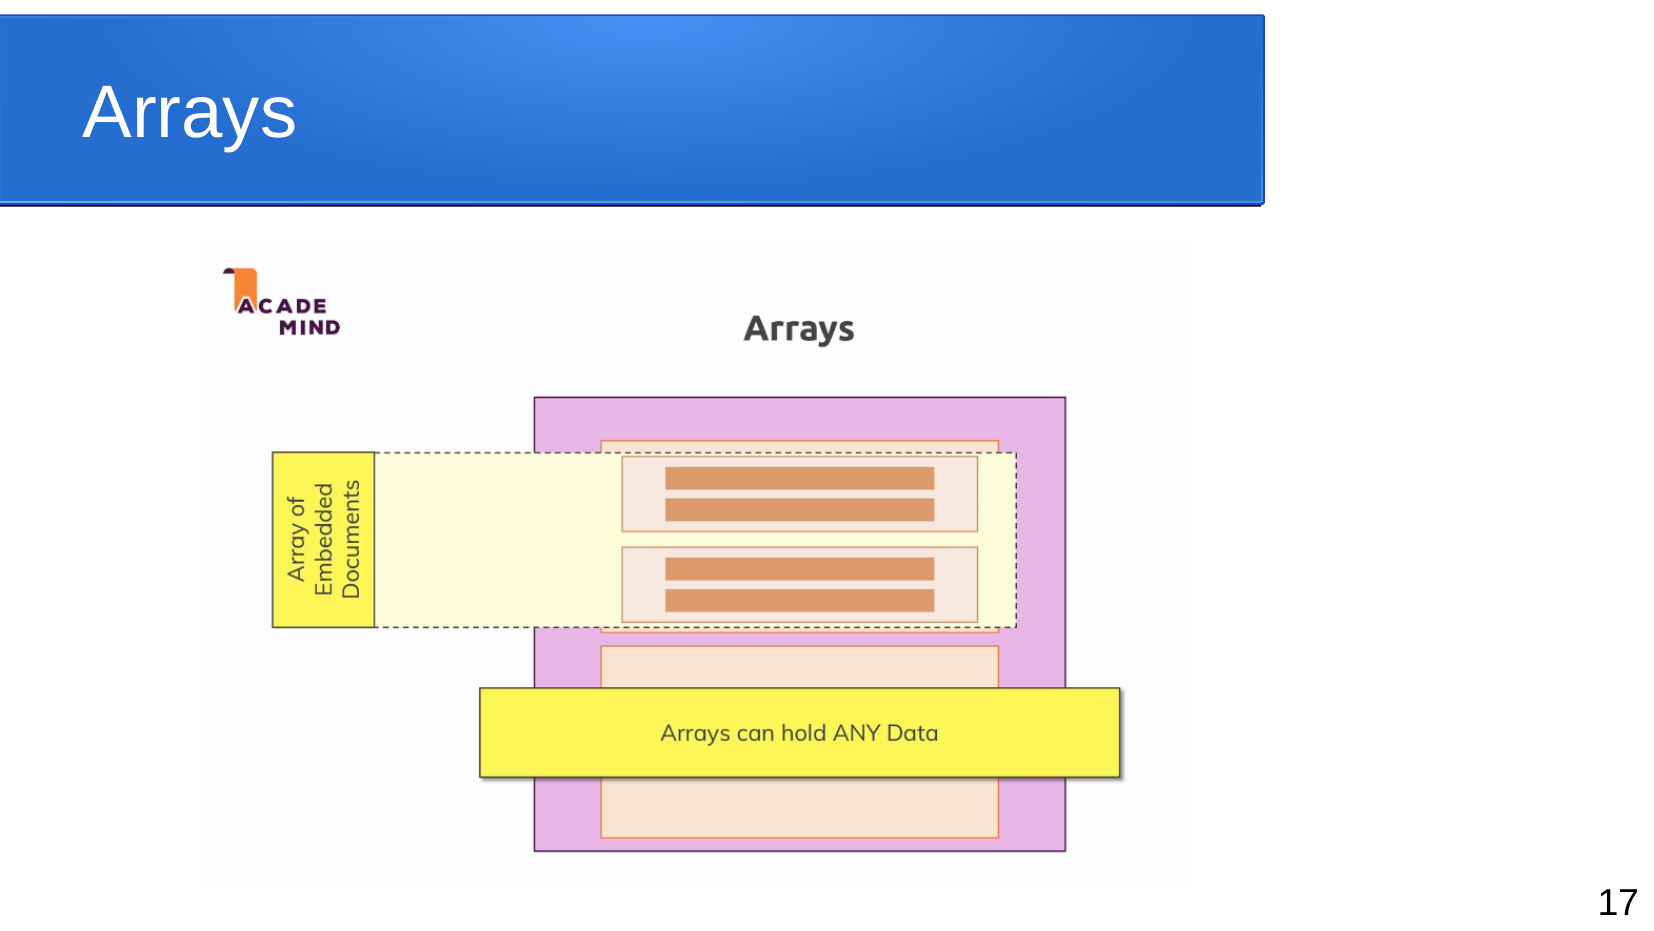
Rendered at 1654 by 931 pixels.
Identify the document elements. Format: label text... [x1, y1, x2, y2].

picture [200, 241, 1195, 886]
title Arrays [82, 35, 1235, 189]
text_box 17 [1582, 874, 1654, 931]
